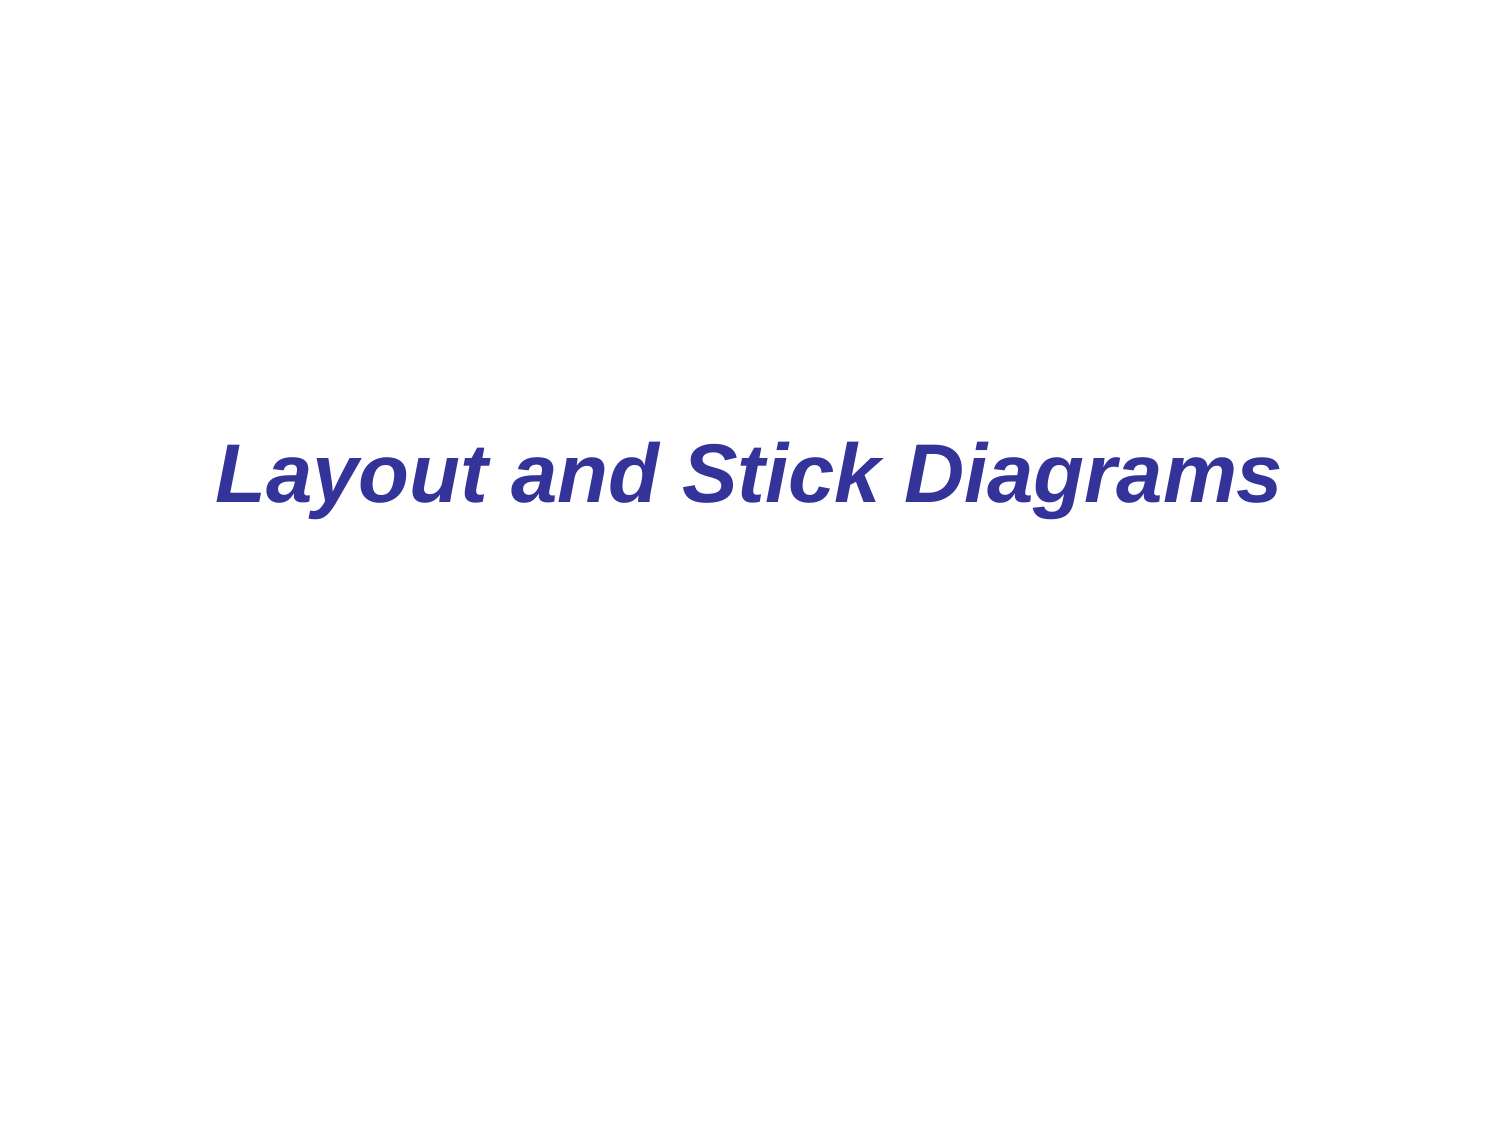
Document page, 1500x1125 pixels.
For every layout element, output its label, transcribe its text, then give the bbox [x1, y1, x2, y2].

title Layout and Stick Diagrams [75, 474, 1426, 663]
